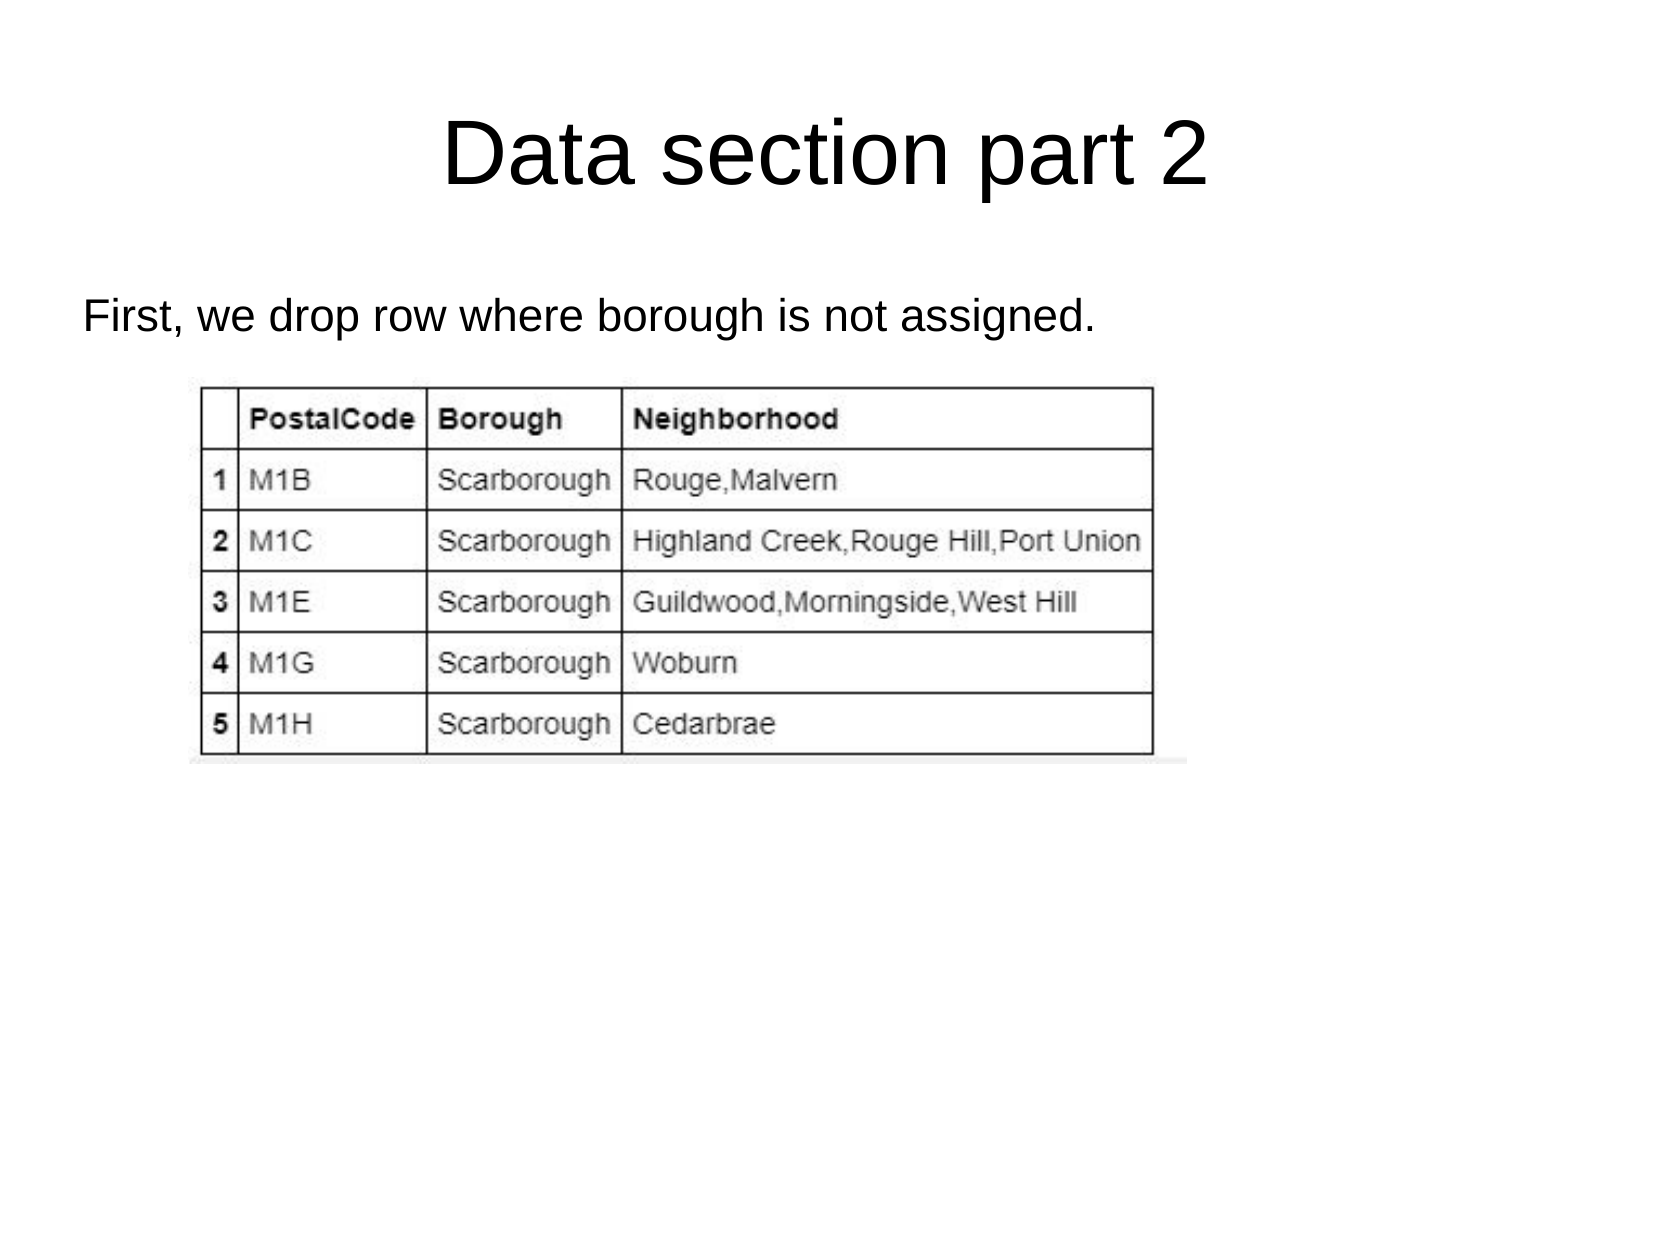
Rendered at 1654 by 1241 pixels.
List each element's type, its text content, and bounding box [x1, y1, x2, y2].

list First, we drop row where borough is not assigned. [82, 290, 1571, 1109]
title Data section part 2 [82, 49, 1571, 257]
picture [188, 377, 1187, 764]
